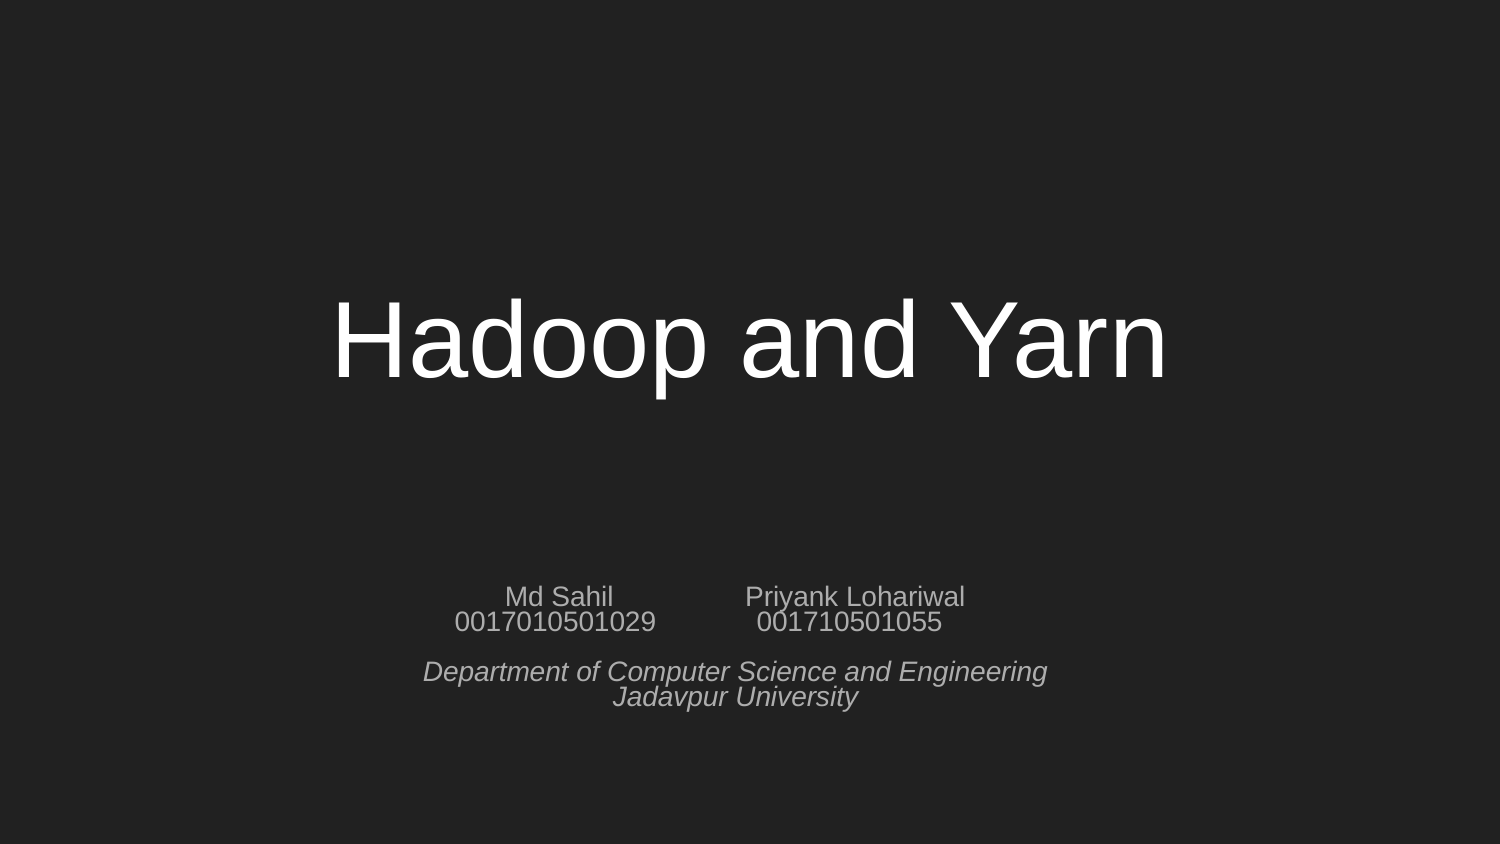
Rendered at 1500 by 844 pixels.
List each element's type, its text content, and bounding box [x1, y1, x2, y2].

subtitle Md Sahil Priyank Lohariwal 0017010501029 001710501055 Department of Computer Science and Engineering Jadavpur University [36, 571, 1435, 780]
title Hadoop and Yarn [51, 165, 1449, 416]
